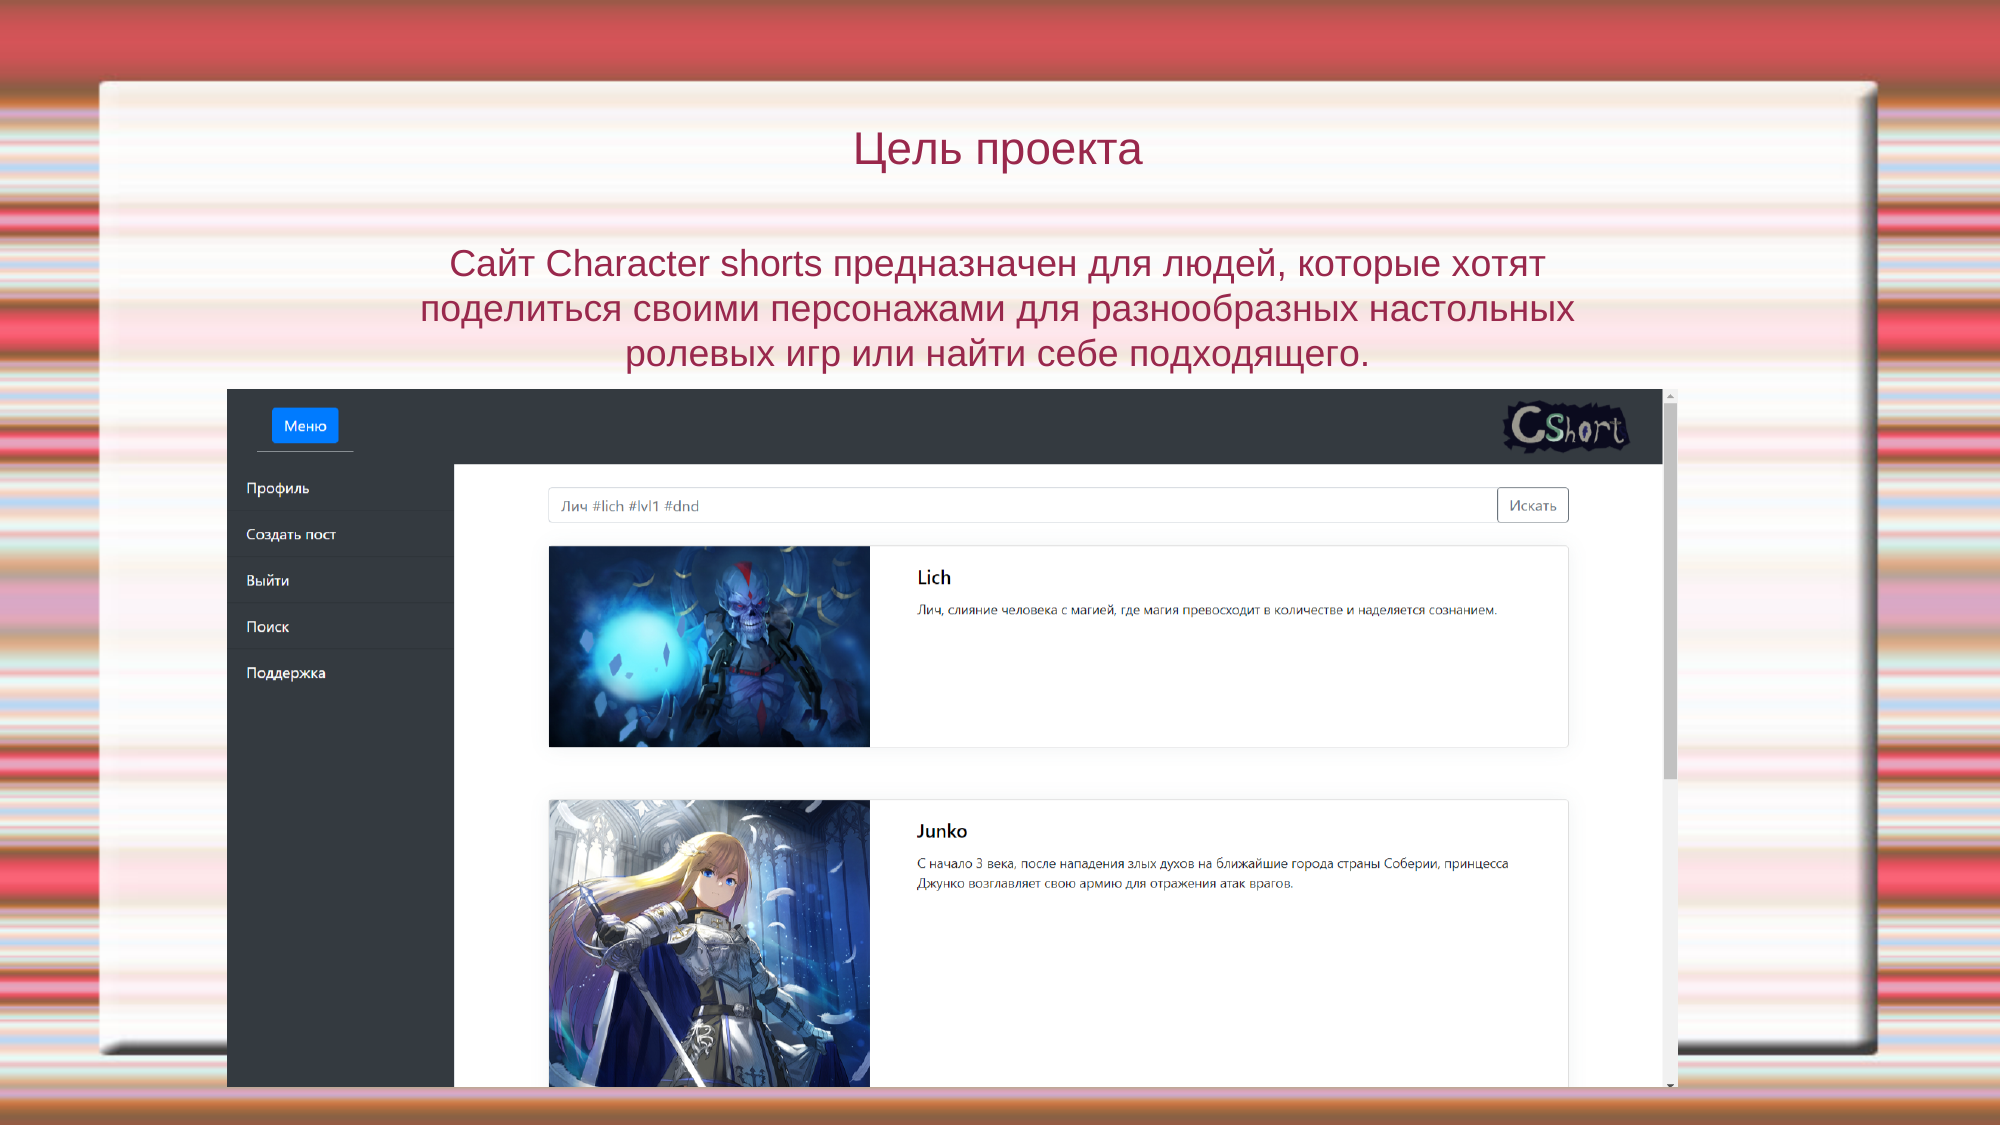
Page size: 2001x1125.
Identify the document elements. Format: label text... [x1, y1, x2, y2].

subtitle Сайт Character shorts предназначен для людей, которые хотят поделиться своими персонажами для разнообразных настольных ролевых игр или найти себе подходящего. [366, 187, 1631, 389]
picture [0, 0, 2000, 1125]
title Цель проекта [248, 0, 1748, 308]
